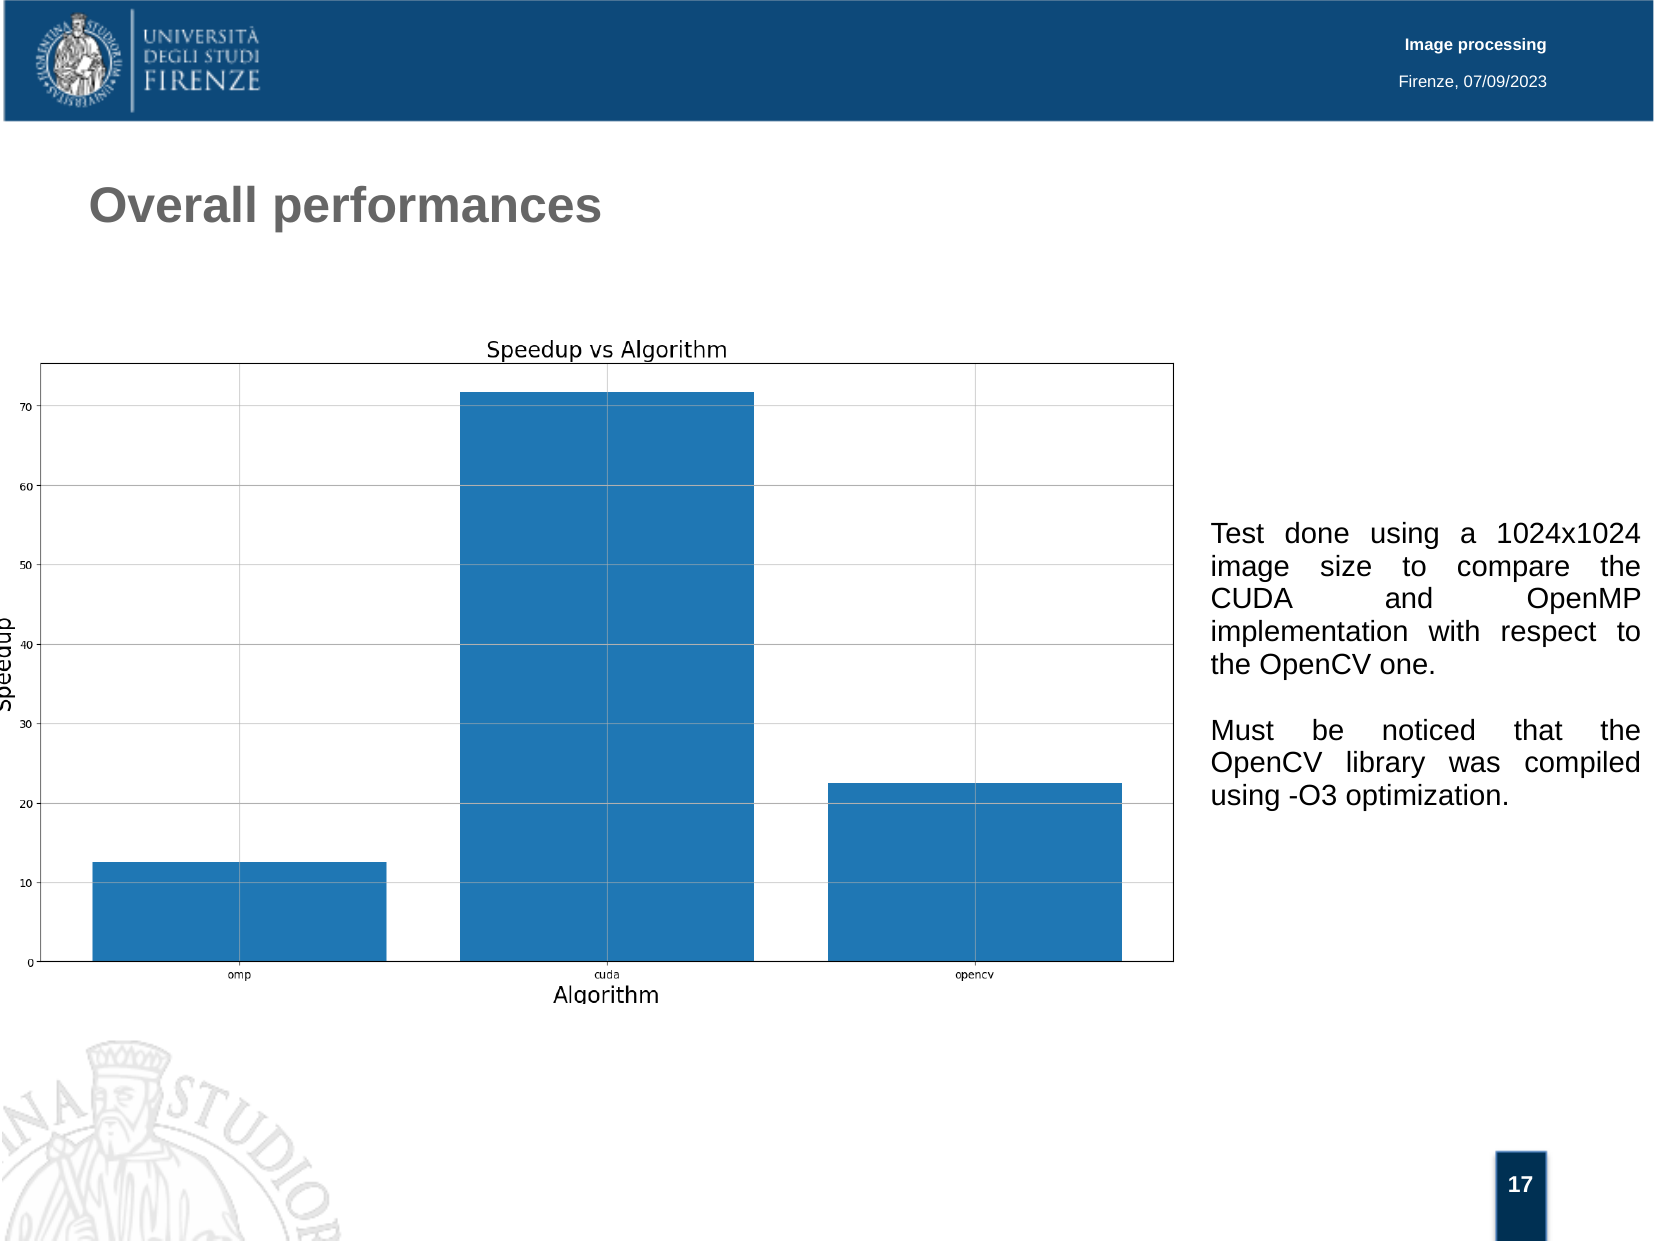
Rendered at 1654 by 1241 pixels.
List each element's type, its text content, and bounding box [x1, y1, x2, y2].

text_box 17 [1505, 1160, 1536, 1208]
text_box [1211, 620, 1241, 680]
text_box Test done using a 1024x1024 image size to compare the CUDA and OpenMP implementation with respect to the OpenCV one. Must be noticed that the OpenCV library was compiled using -O3 optimization. [1211, 472, 1642, 857]
text_box Overall performances [88, 149, 951, 297]
picture [0, 0, 1654, 1241]
text_box Image processing Firenze, 07/09/2023 [685, 24, 1548, 102]
